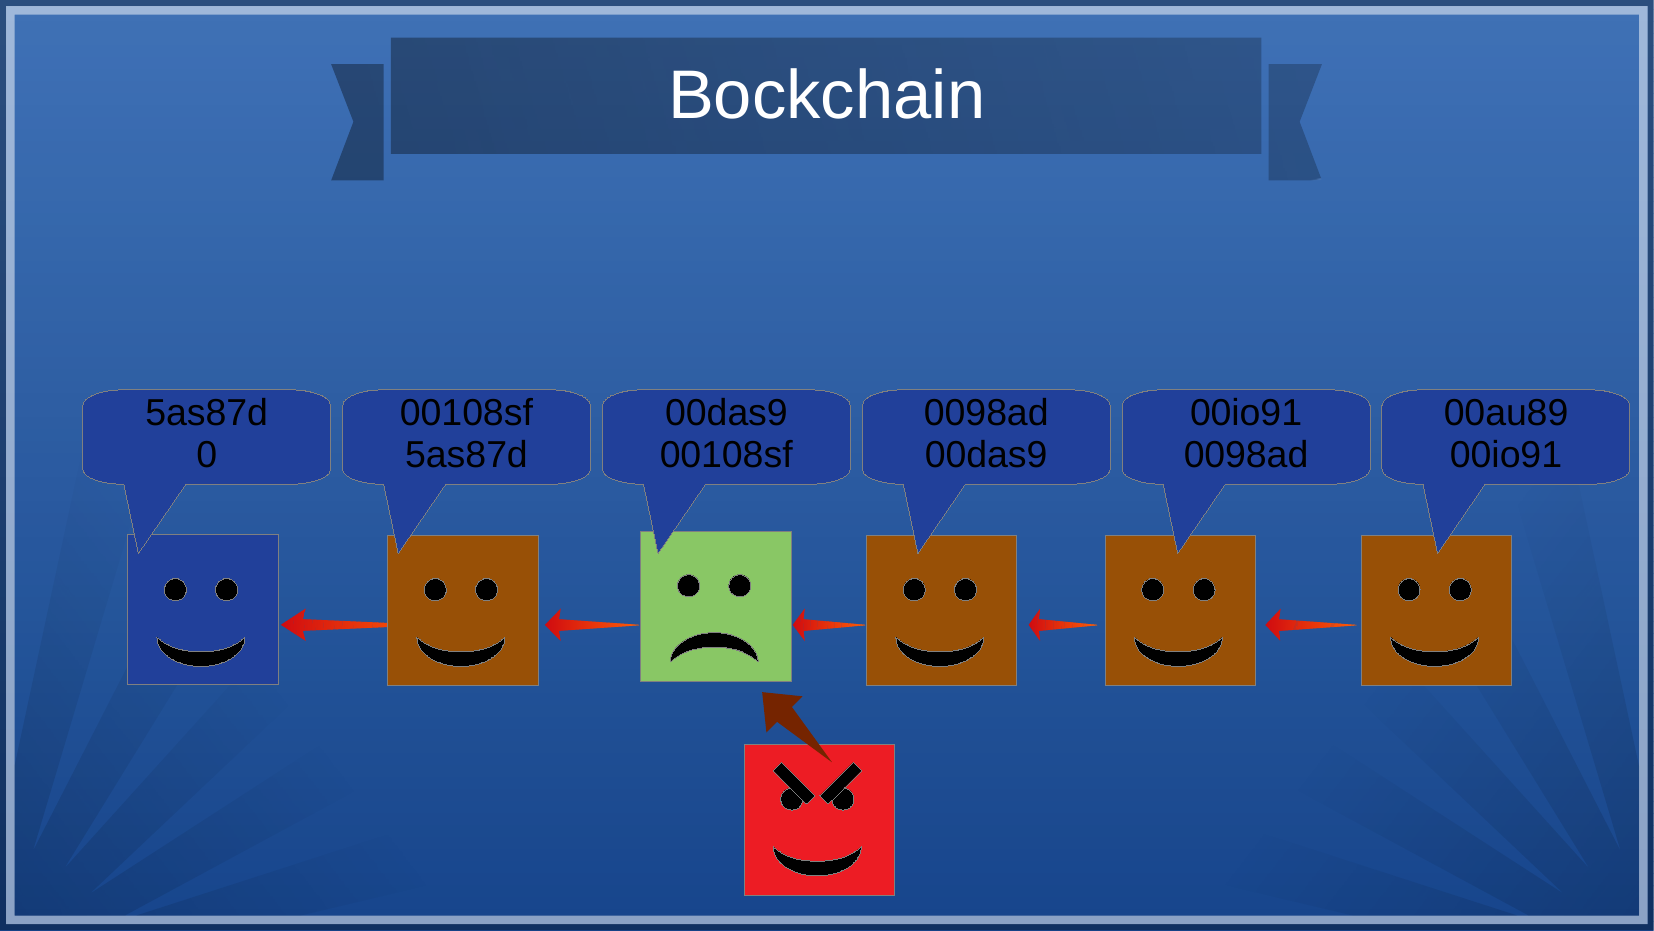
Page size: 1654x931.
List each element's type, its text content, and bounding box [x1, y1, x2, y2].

picture [543, 606, 641, 644]
text_box 00io91 0098ad [1122, 389, 1371, 554]
text_box 0098ad 00das9 [862, 389, 1111, 554]
text_box 00das9 00108sf [602, 389, 851, 554]
text_box [866, 535, 1017, 686]
picture [279, 606, 387, 644]
text_box [640, 531, 792, 682]
picture [791, 606, 867, 644]
text_box 00108sf 5as87d [342, 389, 591, 554]
text_box 00au89 00io91 [1381, 389, 1630, 554]
picture [1027, 606, 1099, 644]
text_box [1105, 535, 1256, 686]
picture [744, 673, 851, 781]
picture [1263, 606, 1359, 644]
text_box [387, 535, 539, 686]
text_box 5as87d 0 [82, 389, 331, 554]
text_box [127, 534, 279, 685]
text_box [1361, 535, 1512, 686]
text_box [744, 744, 895, 896]
title Bockchain [389, 35, 1264, 154]
